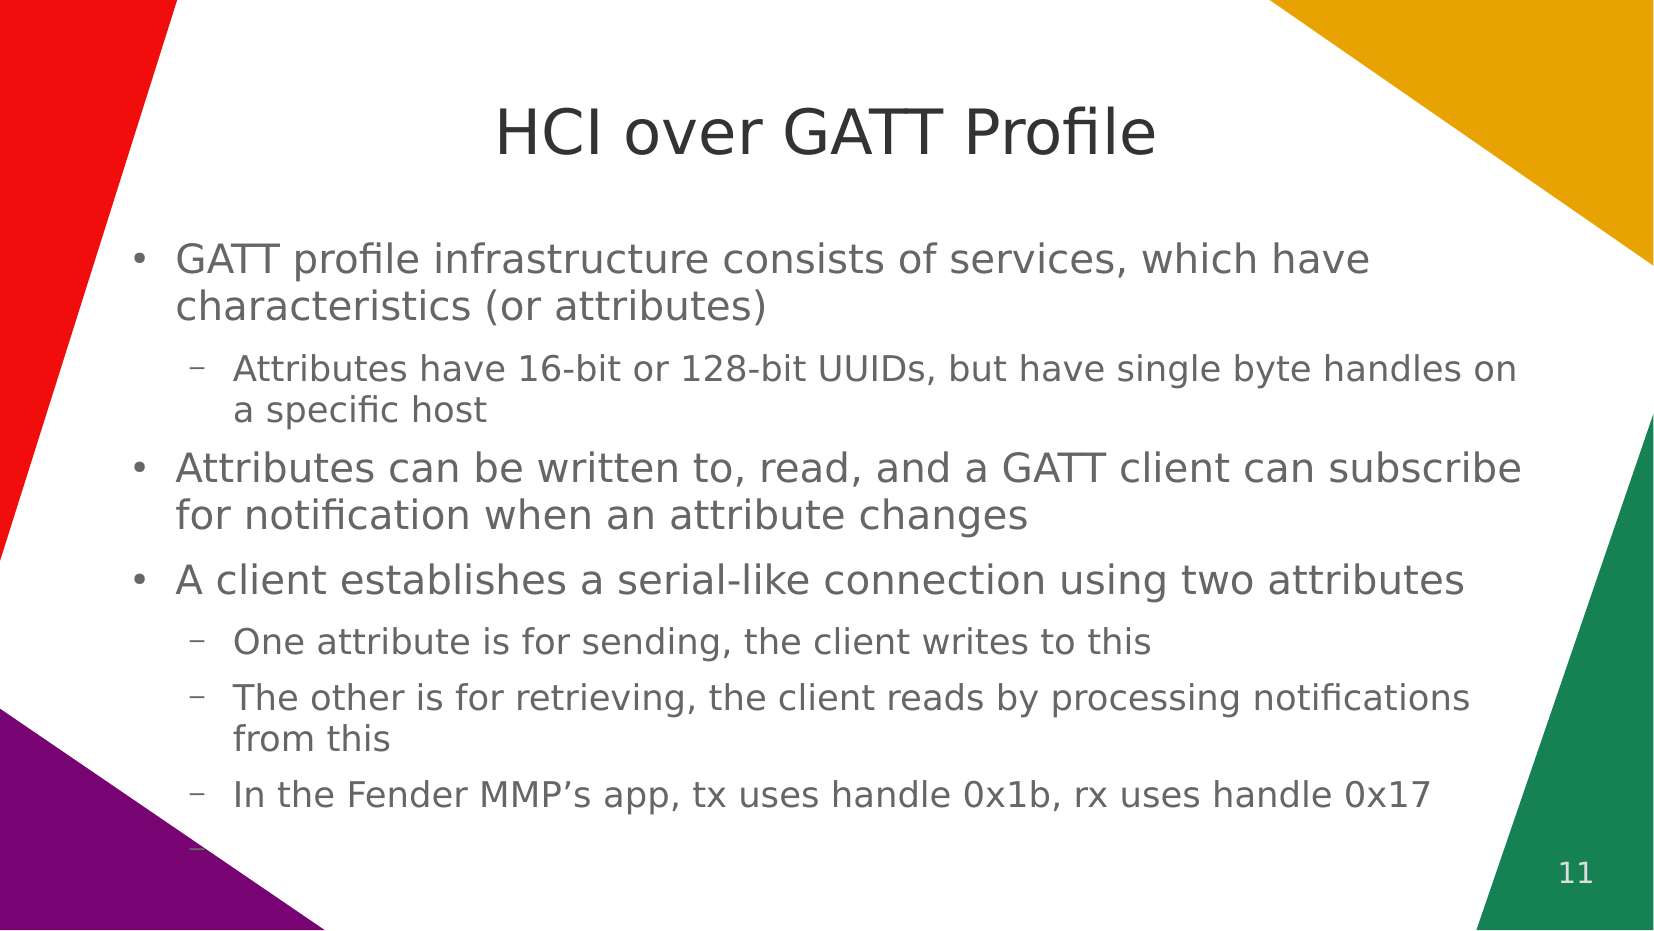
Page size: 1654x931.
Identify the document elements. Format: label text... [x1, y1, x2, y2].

list GATT profile infrastructure consists of services, which have characteristics (or attributes) Attributes have 16-bit or 128-bit UUIDs, but have single byte handles on a specific host Attributes can be written to, read, and a GATT client can subscribe for notification when an attribute changes A client establishes a serial-like connection using two attributes One attribute is for sending, the client writes to this The other is for retrieving, the client reads by processing notifications from this In the Fender MMP’s app, tx uses handle 0x1b, rx uses handle 0x17 [118, 236, 1536, 827]
title HCI over GATT Profile [118, 59, 1536, 207]
